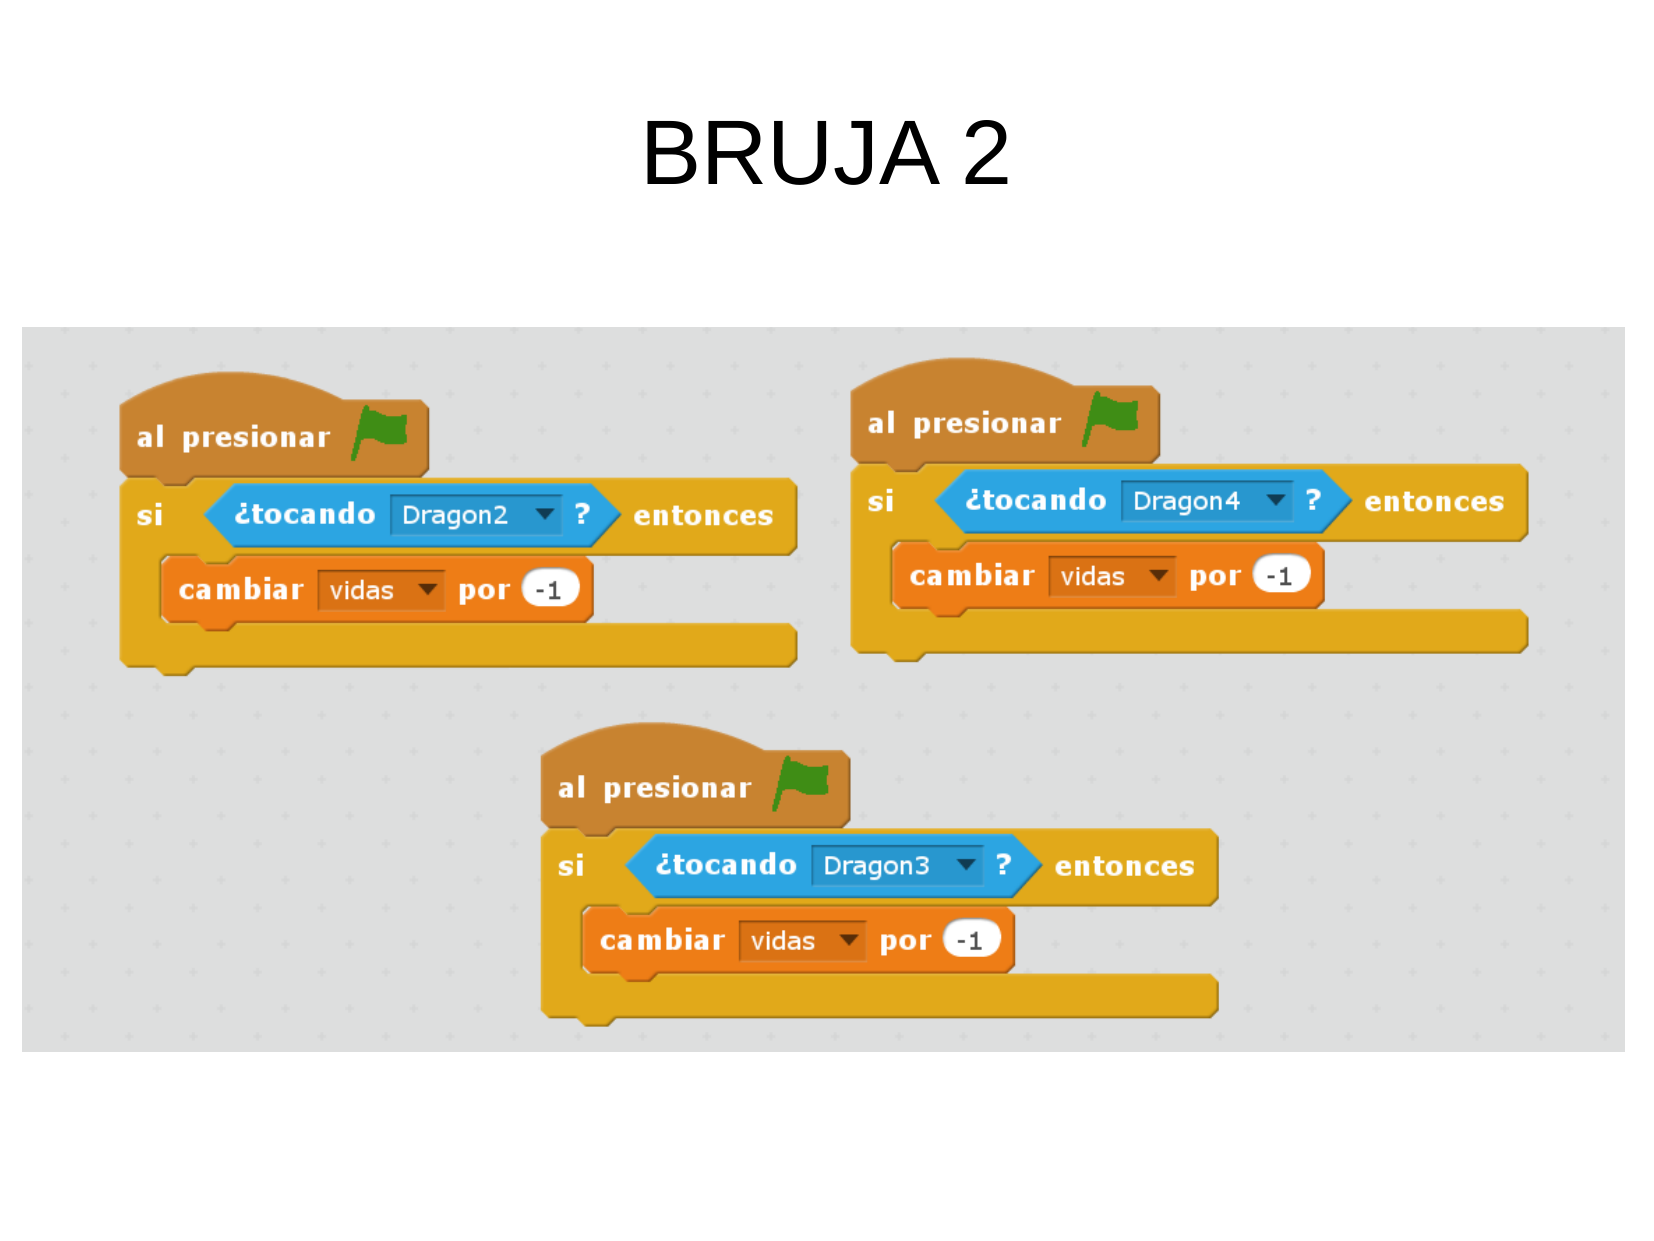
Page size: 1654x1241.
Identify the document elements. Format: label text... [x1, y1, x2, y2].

title BRUJA 2 [82, 49, 1571, 257]
picture [22, 327, 1625, 1052]
